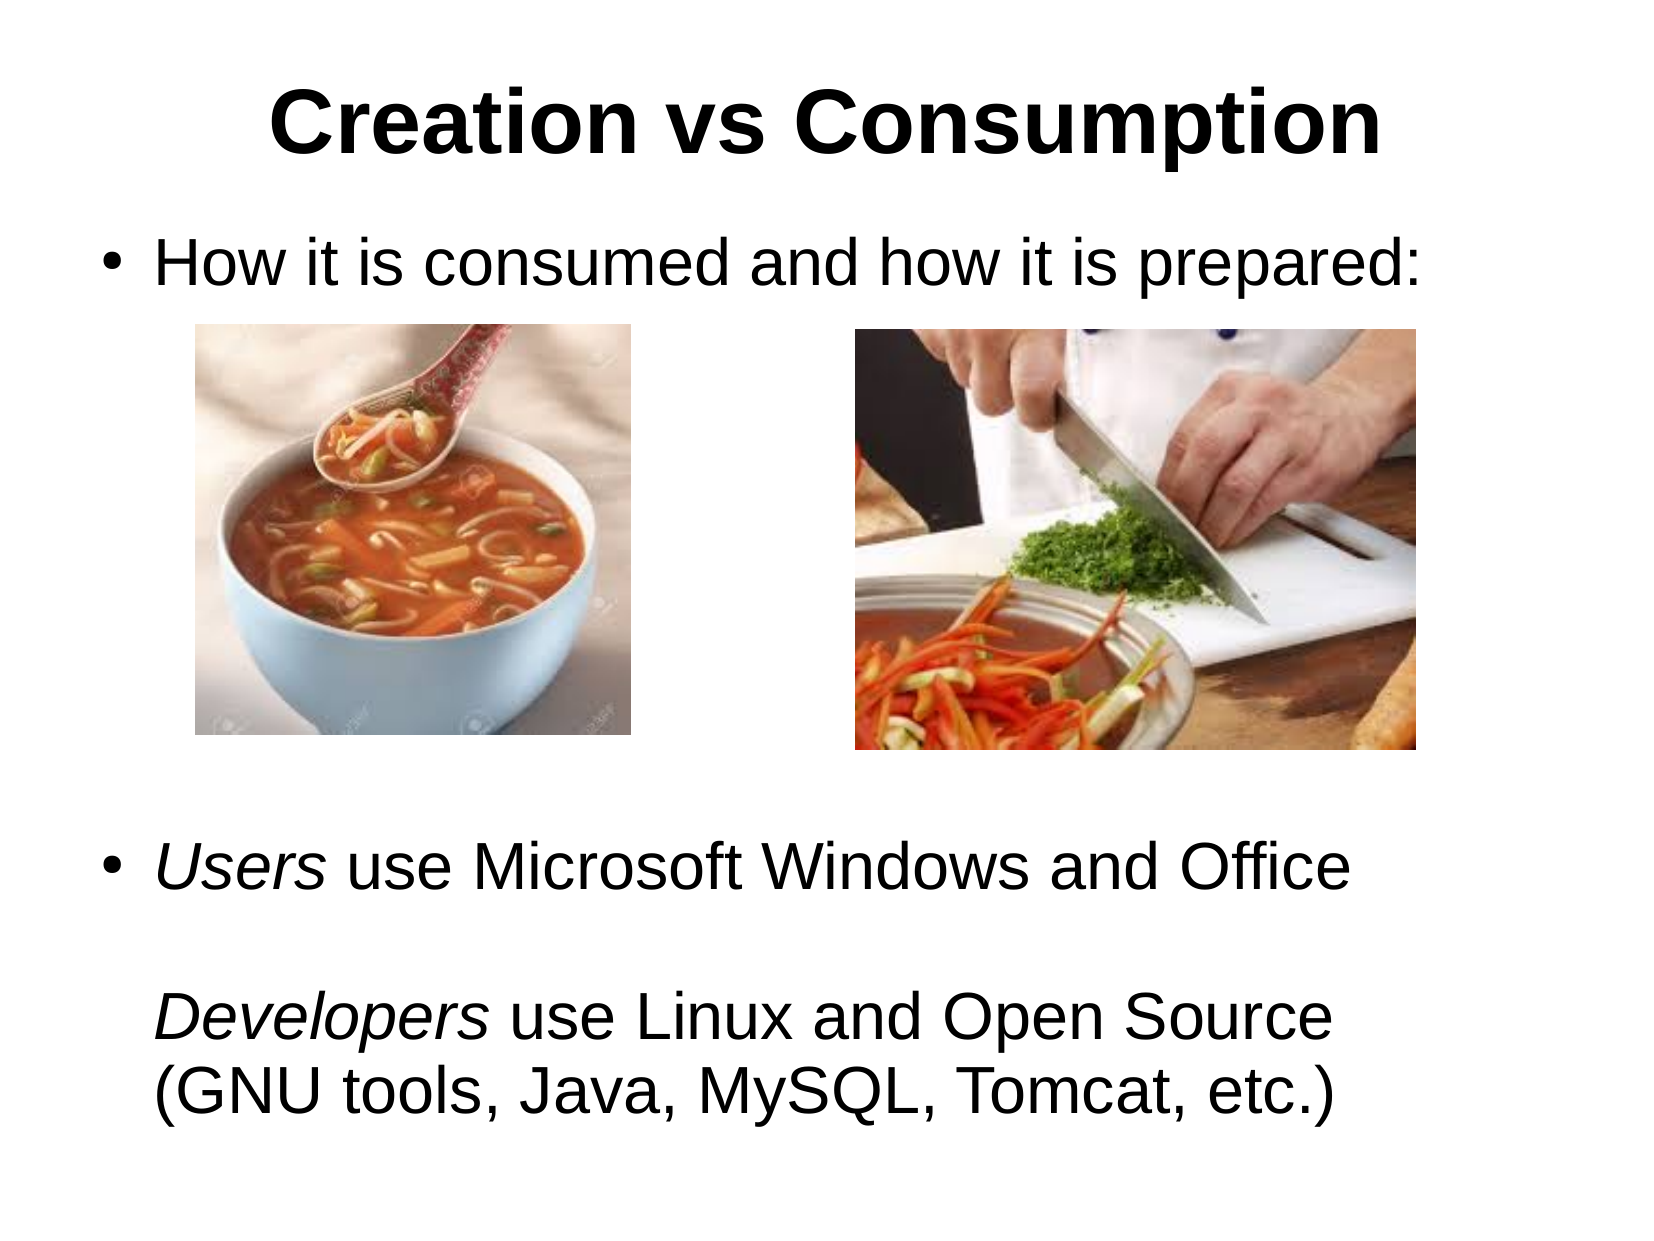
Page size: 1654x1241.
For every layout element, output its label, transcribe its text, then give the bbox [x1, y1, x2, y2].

list How it is consumed and how it is prepared: Users use Microsoft Windows and Office Developers use Linux and Open Source (GNU tools, Java, MySQL, Tomcat, etc.) [82, 225, 1538, 1186]
picture [195, 324, 631, 736]
picture [855, 329, 1416, 751]
title Creation vs Consumption [82, 49, 1571, 196]
